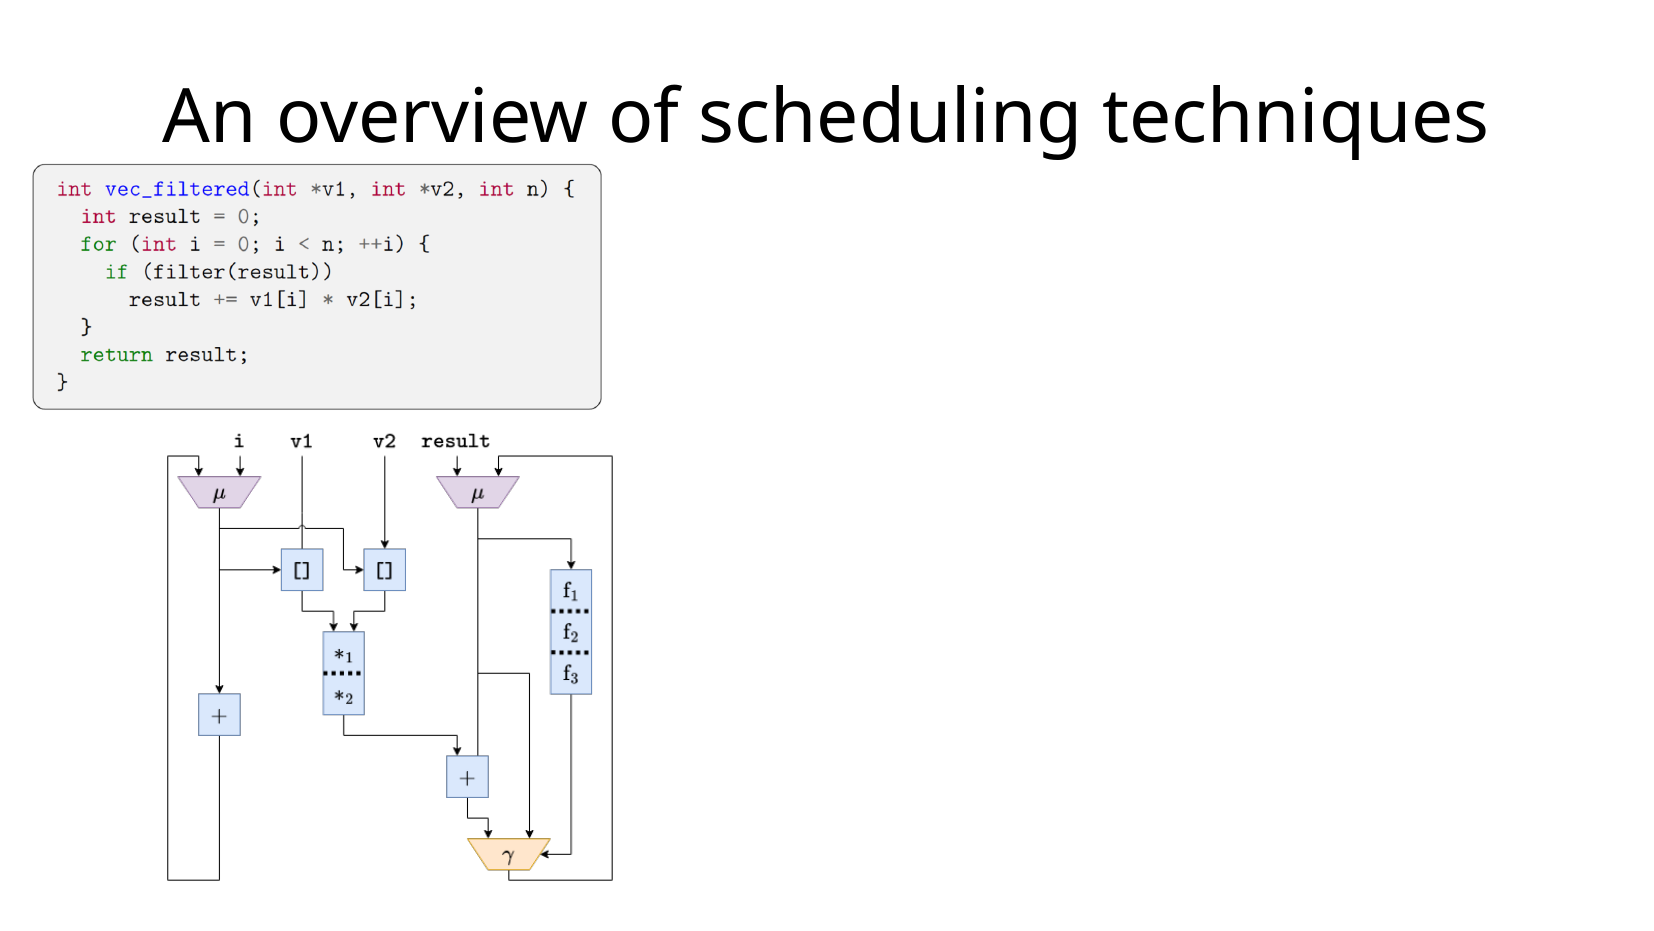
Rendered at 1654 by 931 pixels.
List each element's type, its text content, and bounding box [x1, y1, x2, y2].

title An overview of scheduling techniques [82, 37, 1571, 193]
picture [30, 162, 621, 889]
